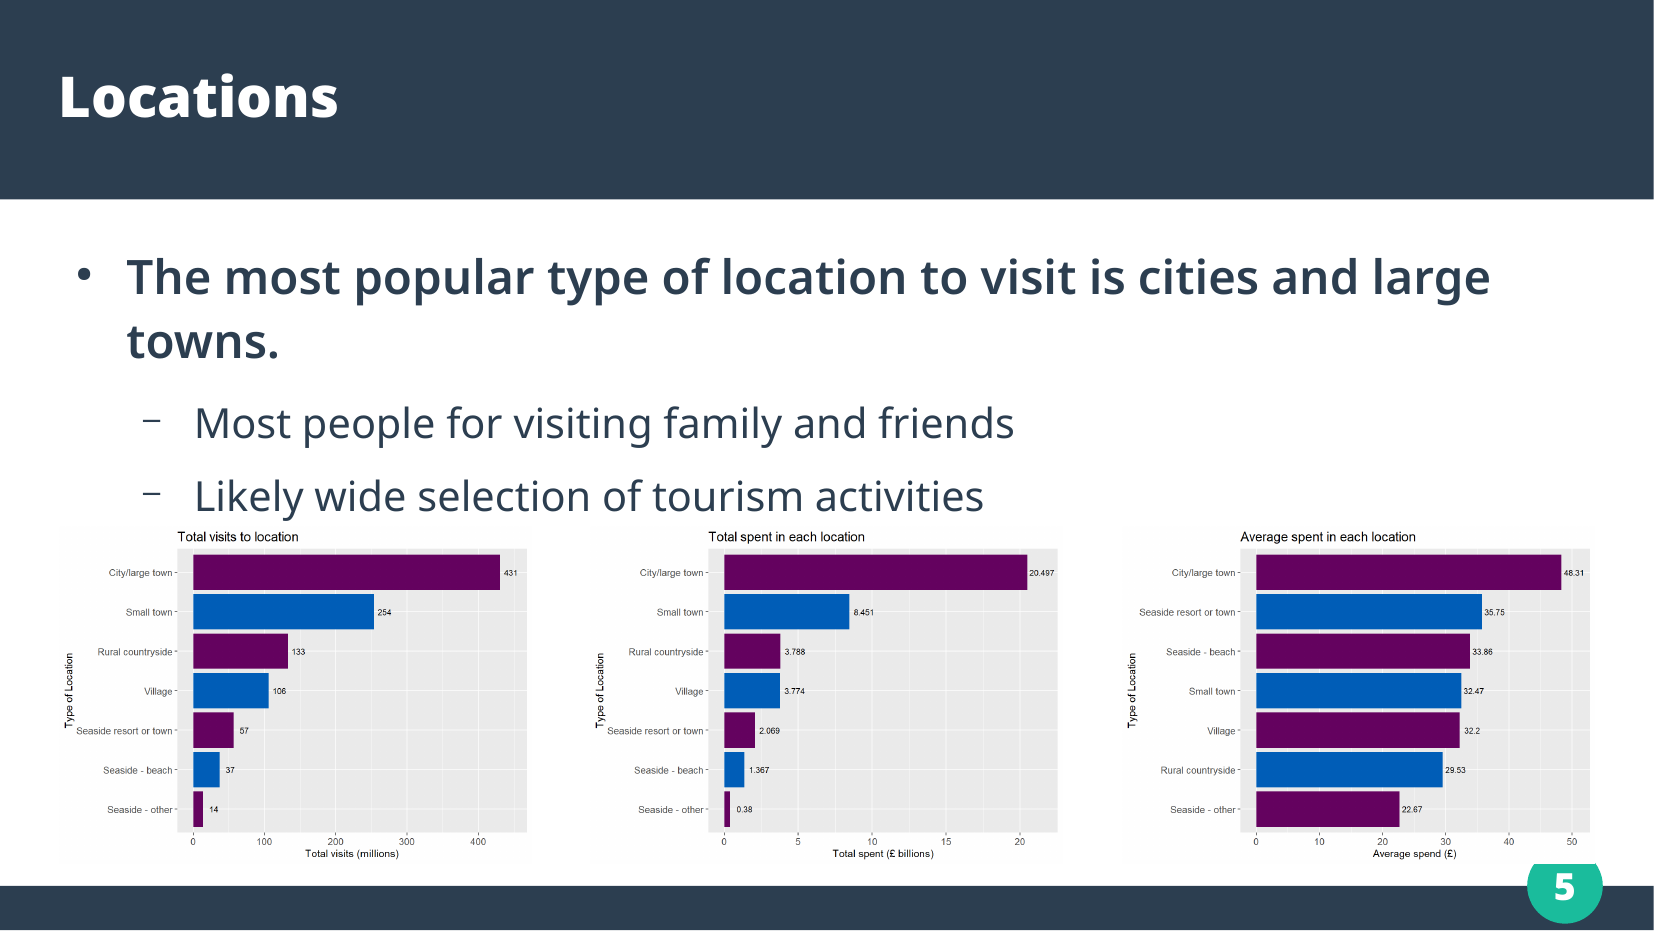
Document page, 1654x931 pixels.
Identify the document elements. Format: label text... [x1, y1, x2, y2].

list The most popular type of location to visit is cities and large towns. Most people for visiting family and friends Likely wide selection of tourism activities [59, 243, 1595, 527]
picture [1122, 526, 1595, 864]
title Locations [59, 37, 1595, 155]
picture [59, 526, 532, 864]
picture [590, 526, 1063, 864]
